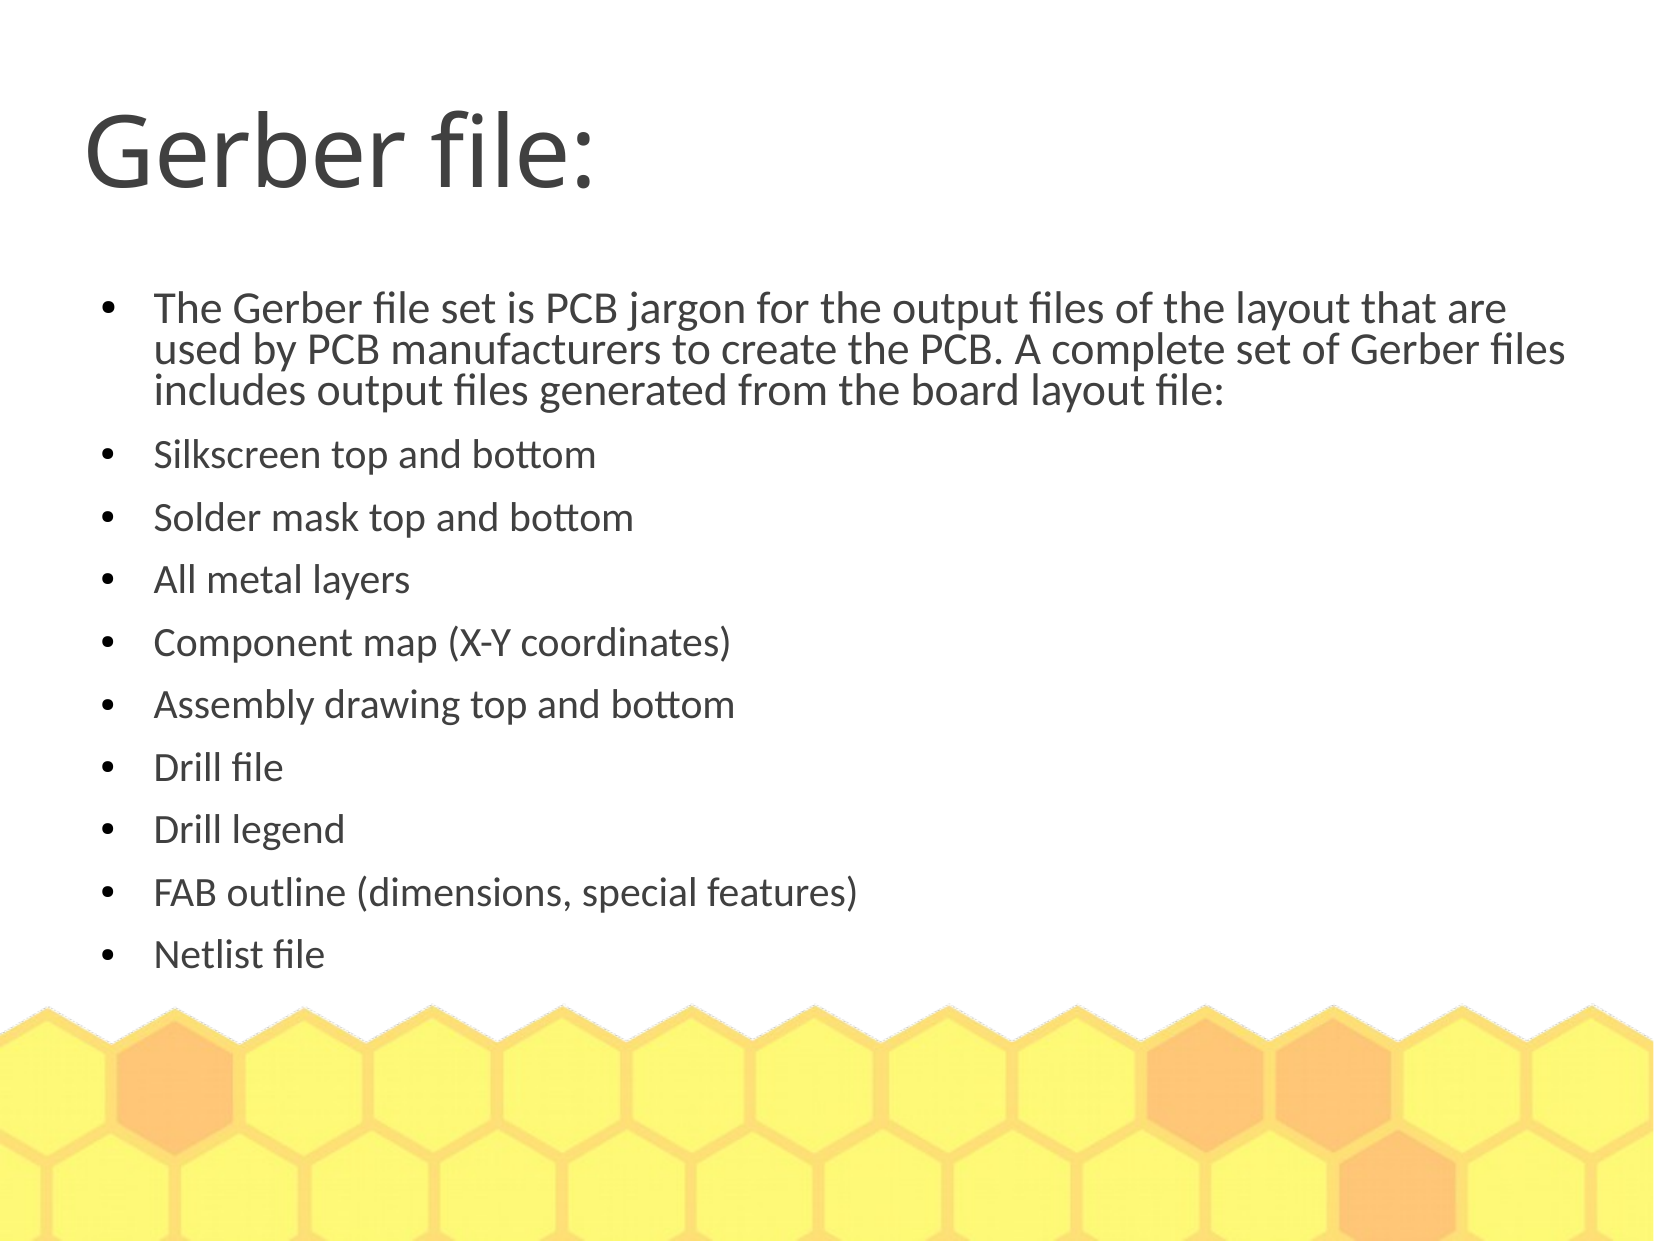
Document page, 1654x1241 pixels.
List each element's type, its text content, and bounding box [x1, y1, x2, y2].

picture [0, 1001, 1654, 1241]
list The Gerber file set is PCB jargon for the output files of the layout that are used by PCB manufacturers to create the PCB. A complete set of Gerber files includes output files generated from the board layout file: Silkscreen top and bottom Solder mask top and bottom All metal layers Component map (X-Y coordinates) Assembly drawing top and bottom Drill file Drill legend FAB outline (dimensions, special features) Netlist file [82, 290, 1571, 1010]
title Gerber file: [82, 49, 1571, 257]
